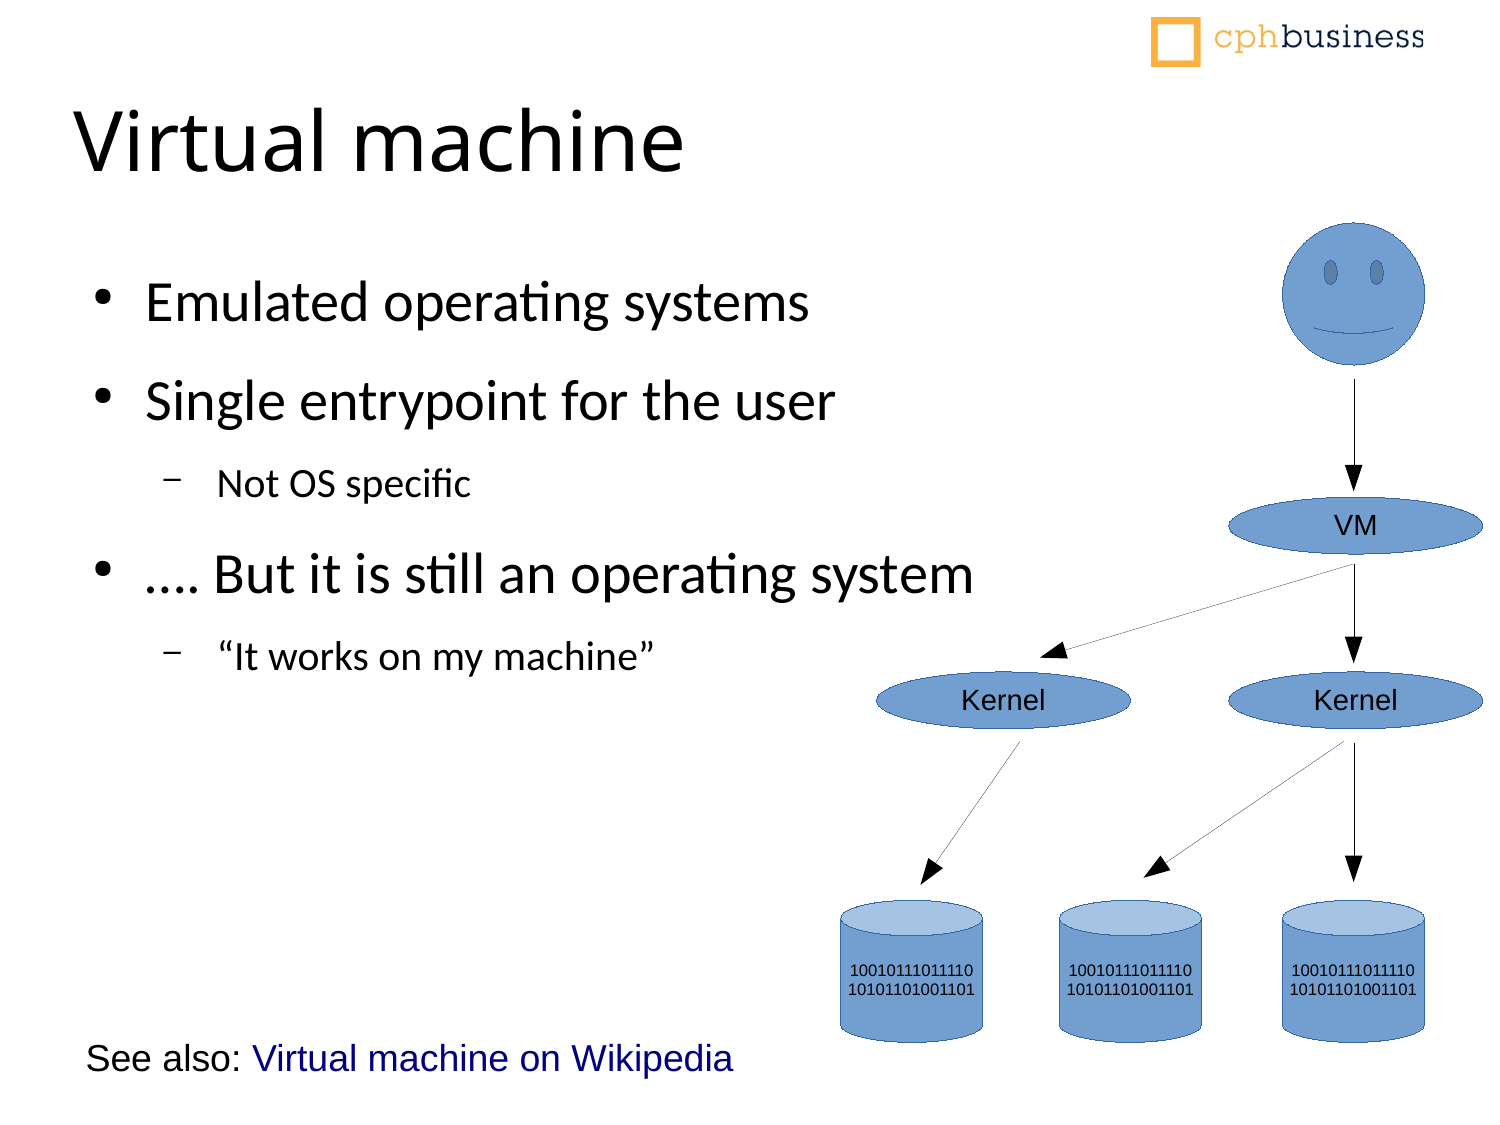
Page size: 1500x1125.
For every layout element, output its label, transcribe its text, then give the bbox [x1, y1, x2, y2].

list Emulated operating systems Single entrypoint for the user Not OS specific …. But it is still an operating system “It works on my machine” [75, 263, 1425, 969]
text_box 10010111011110 10101101001101 [840, 920, 983, 1043]
text_box Kernel [1228, 671, 1483, 729]
text_box VM [1228, 497, 1483, 555]
text_box 10010111011110 10101101001101 [1282, 920, 1425, 1032]
picture [1151, 17, 1424, 44]
text_box 10010111011110 10101101001101 [1059, 920, 1202, 1029]
text_box See also: Virtual machine on Wikipedia [70, 1029, 1418, 1087]
title Virtual machine [73, 44, 1424, 233]
text_box [1282, 233, 1425, 366]
text_box Kernel [876, 671, 1131, 729]
